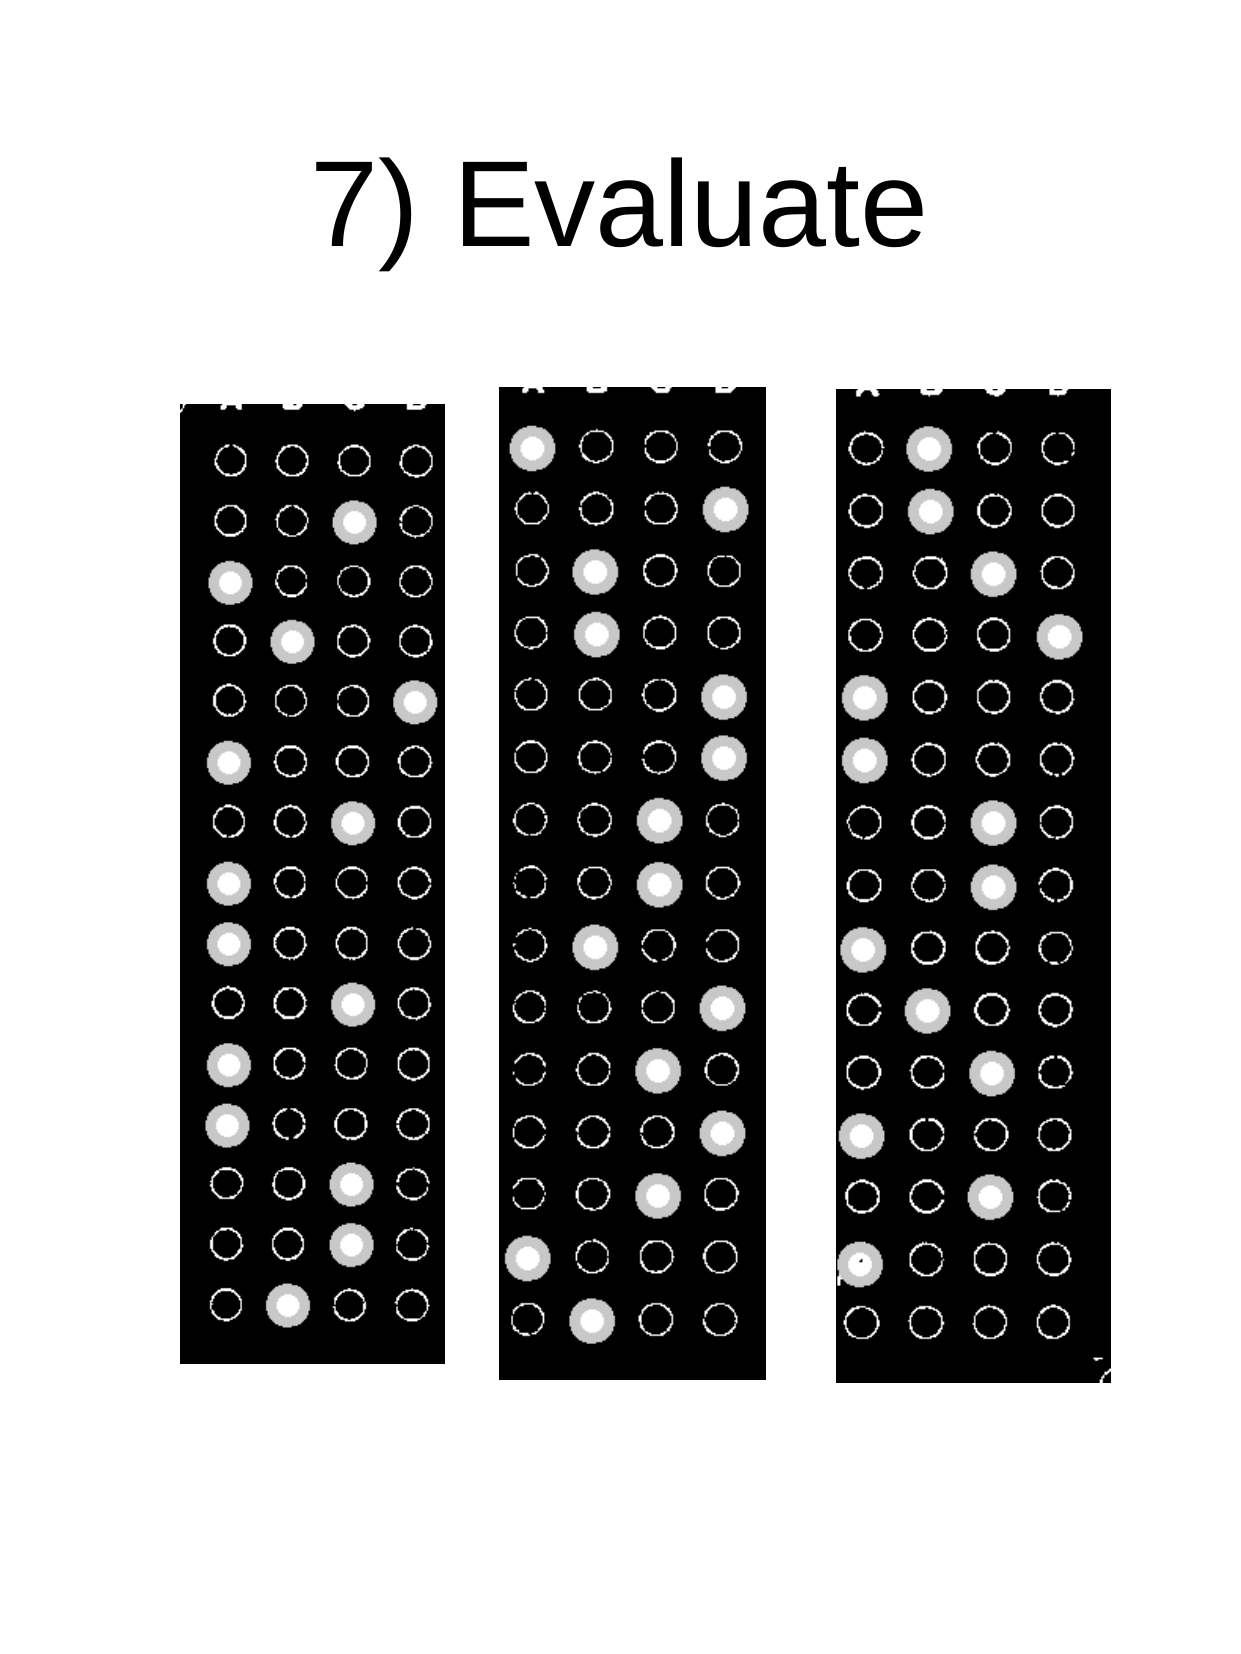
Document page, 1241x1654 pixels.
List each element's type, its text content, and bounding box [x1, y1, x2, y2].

picture [836, 389, 1111, 1383]
picture [499, 387, 766, 1381]
picture [180, 404, 445, 1364]
title 7) Evaluate [62, 65, 1179, 342]
